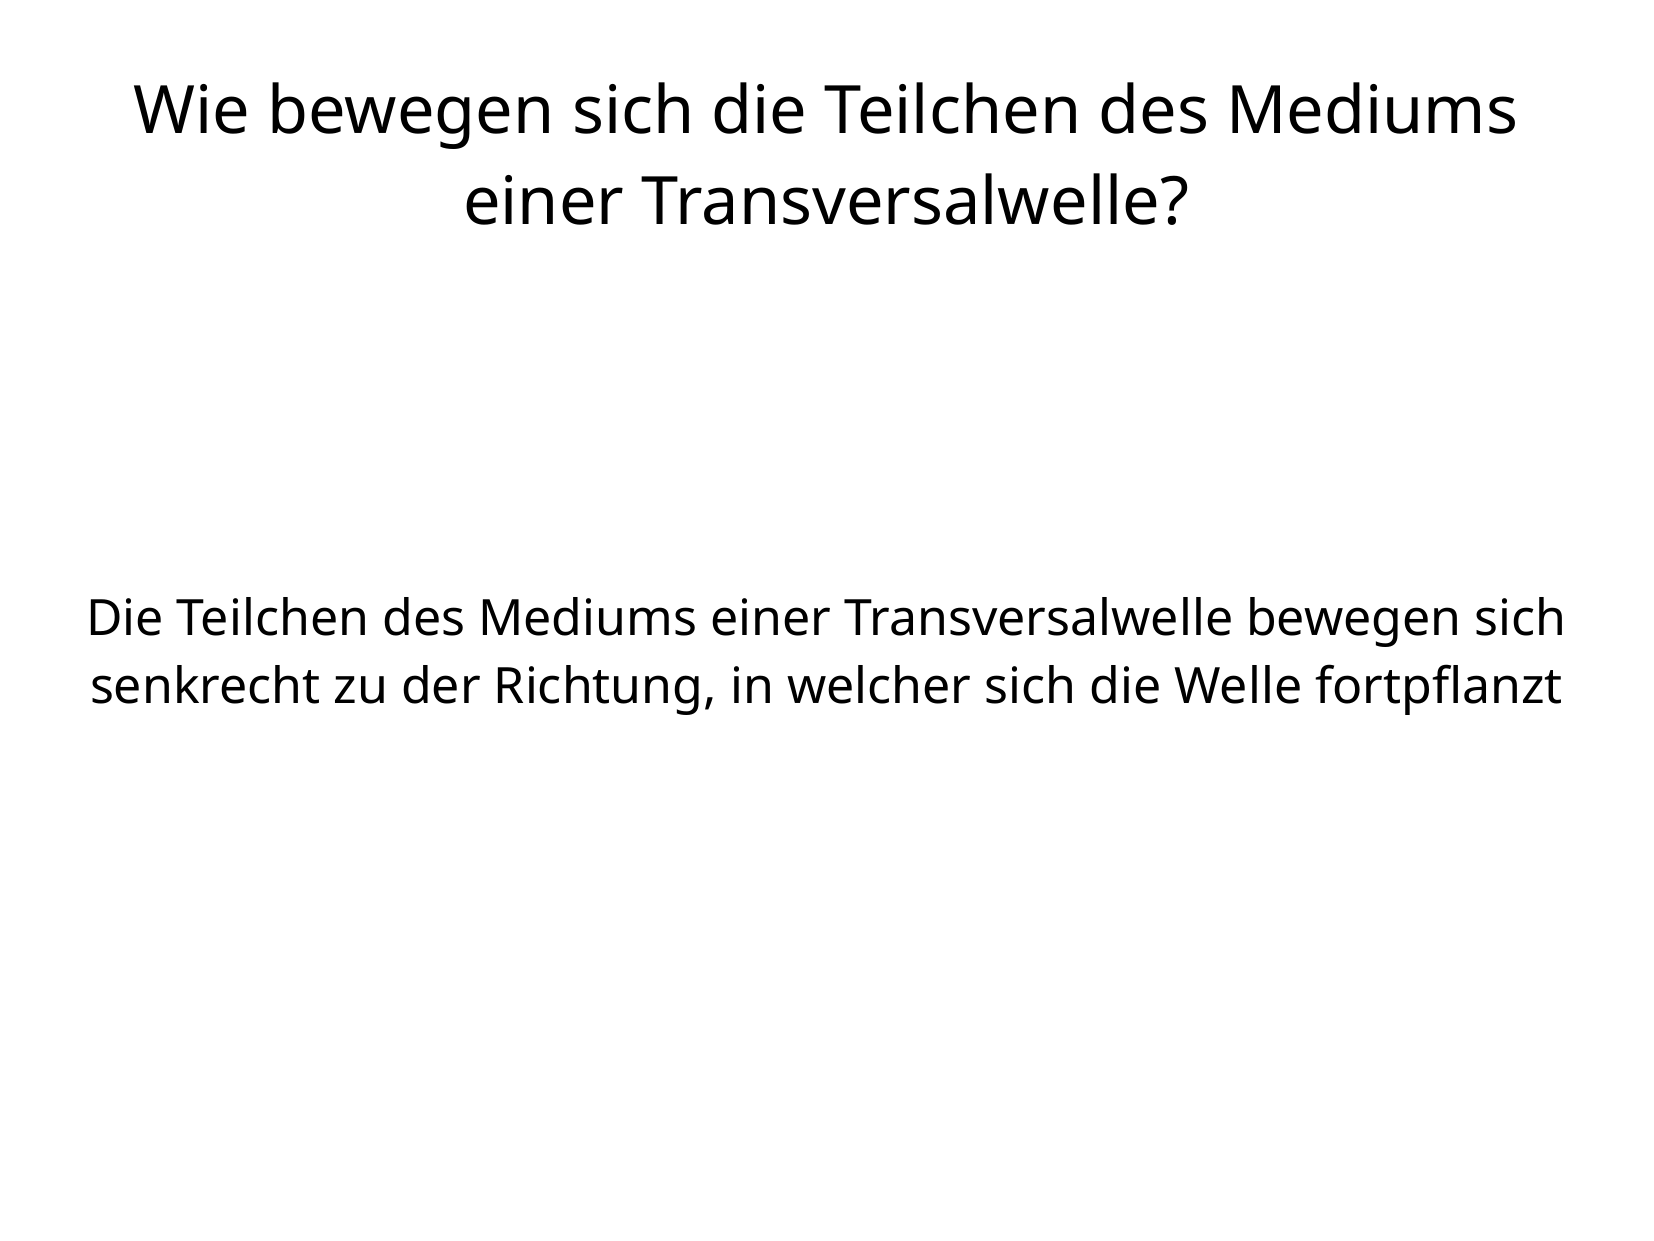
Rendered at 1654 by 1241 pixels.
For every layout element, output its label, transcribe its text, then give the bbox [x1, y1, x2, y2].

title Wie bewegen sich die Teilchen des Mediums einer Transversalwelle? [82, 49, 1571, 257]
subtitle Die Teilchen des Mediums einer Transversalwelle bewegen sich senkrecht zu der Richtung, in welcher sich die Welle fortpflanzt [82, 290, 1571, 1010]
